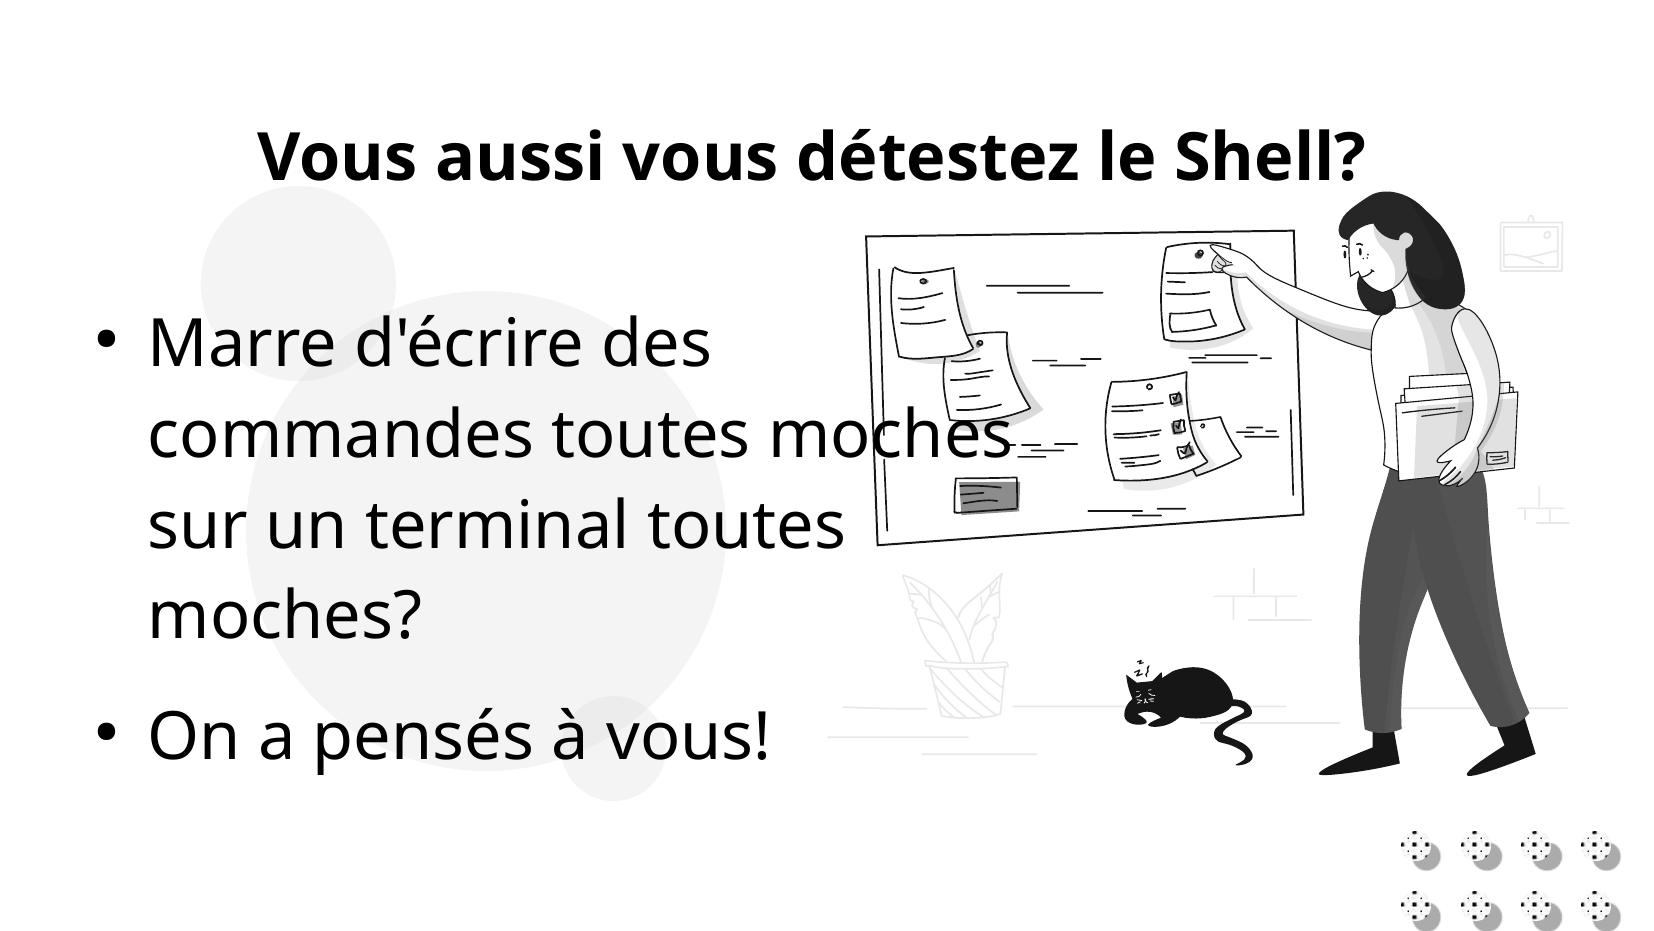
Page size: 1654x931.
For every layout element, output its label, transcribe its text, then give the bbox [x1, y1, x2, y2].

picture [1580, 830, 1612, 862]
picture [1400, 830, 1432, 862]
title Vous aussi vous détestez le Shell? [76, 76, 1565, 233]
list Marre d'écrire des commandes toutes moches sur un terminal toutes moches? On a pensés à vous! [76, 295, 1088, 835]
picture [1461, 830, 1492, 862]
picture [1520, 831, 1552, 862]
picture [1461, 890, 1492, 922]
picture [1400, 890, 1432, 922]
picture [1580, 890, 1612, 922]
picture [1520, 890, 1552, 922]
